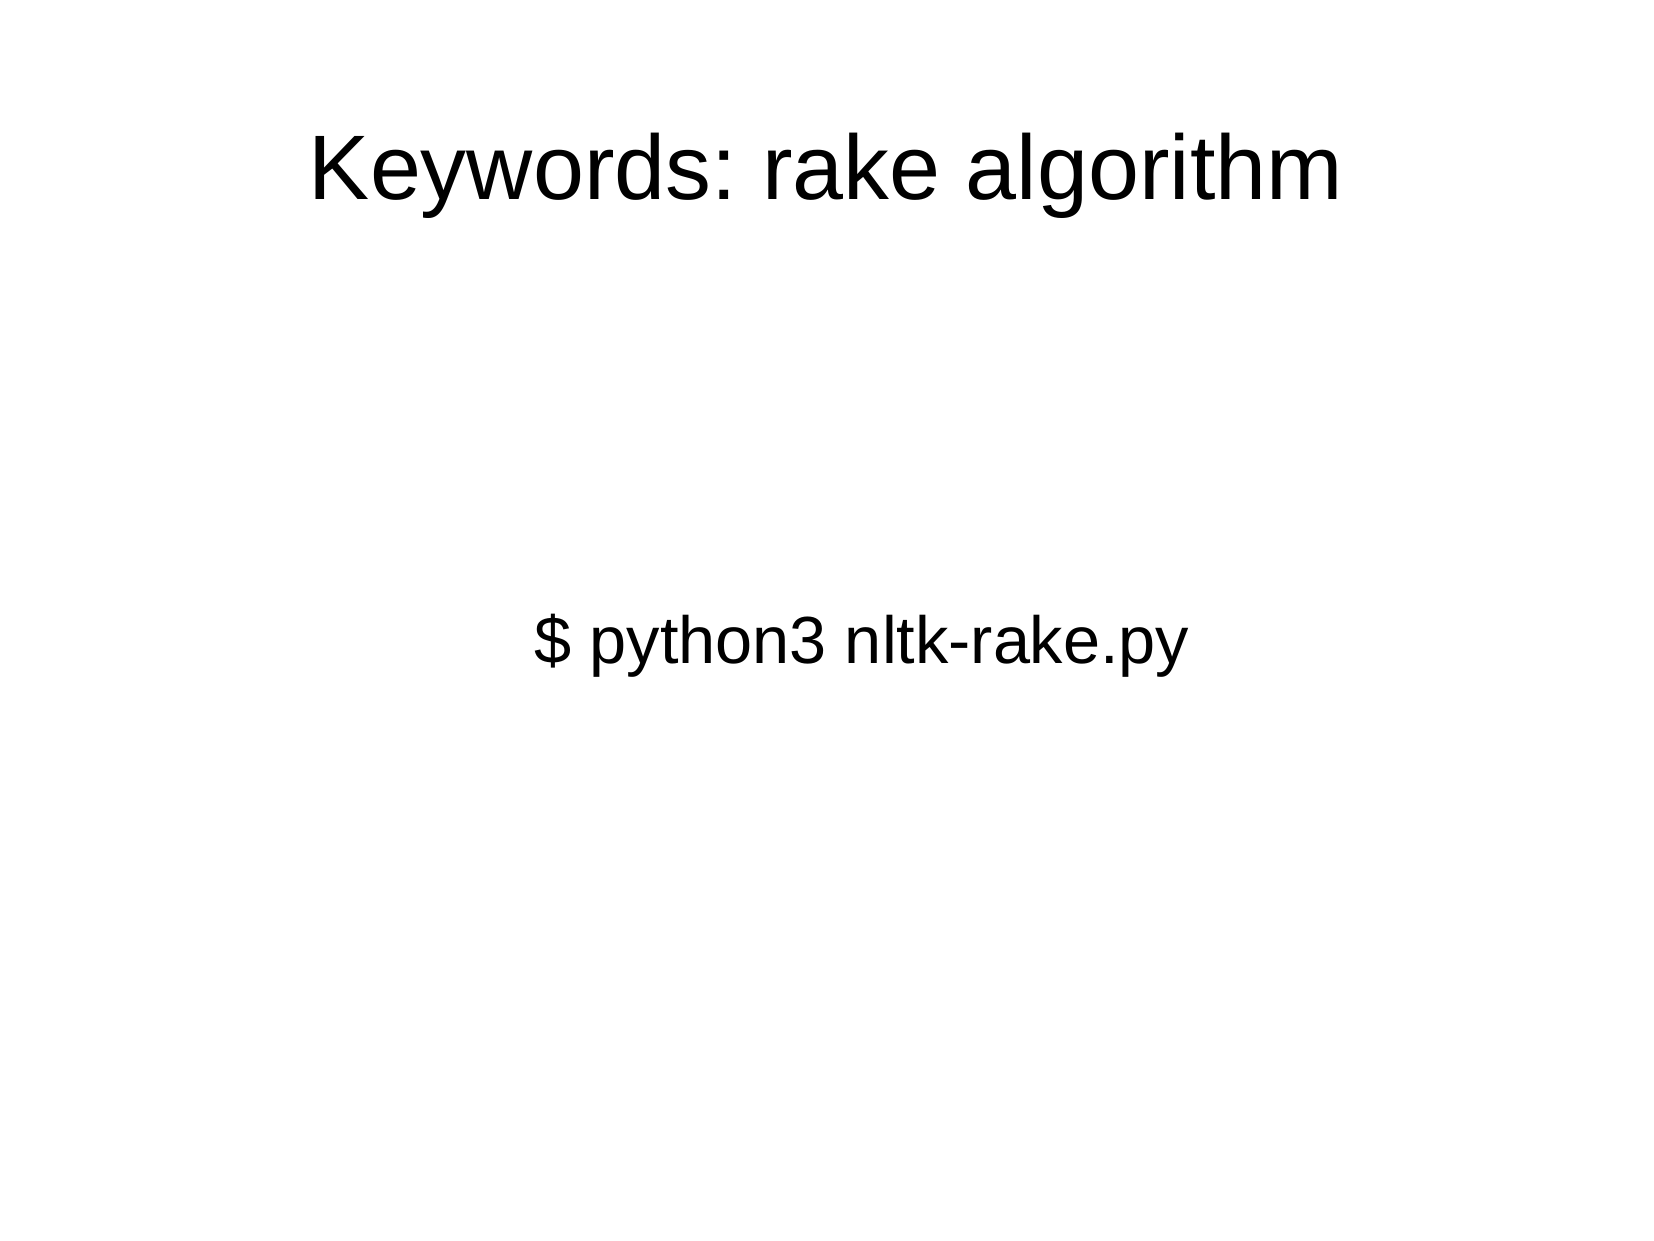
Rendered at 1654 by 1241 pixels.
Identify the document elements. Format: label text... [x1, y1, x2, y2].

list $ python3 nltk-rake.py [82, 290, 1571, 1010]
title Keywords: rake algorithm [82, 64, 1571, 272]
